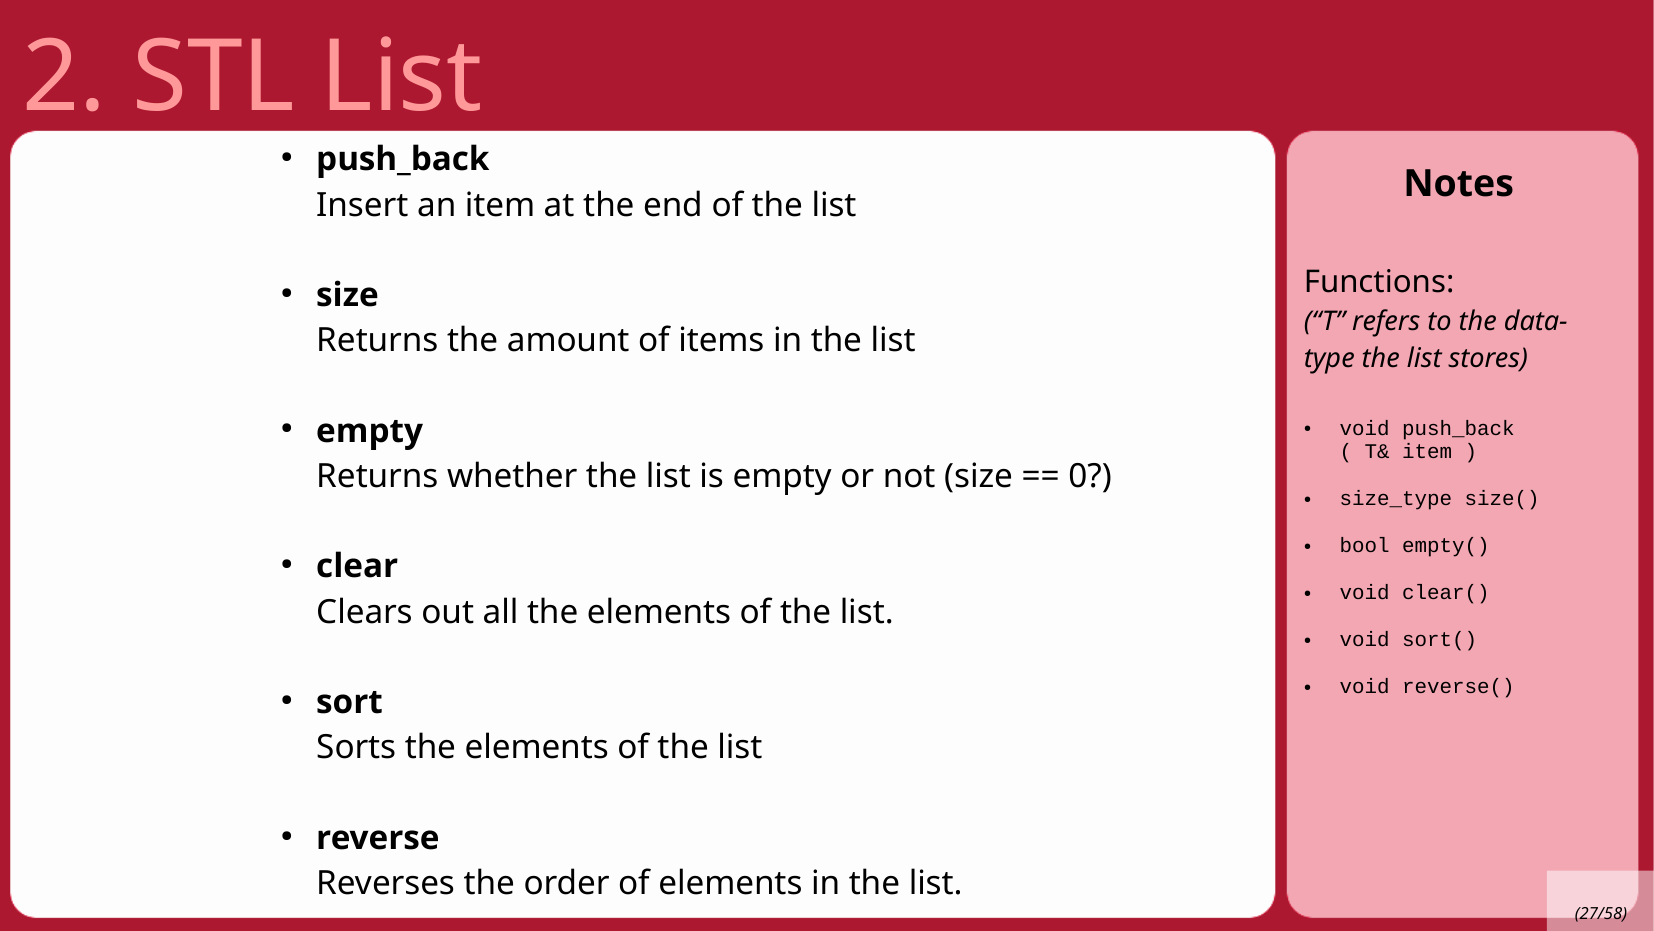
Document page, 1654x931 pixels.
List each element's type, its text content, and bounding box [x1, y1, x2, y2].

title 2. STL List [22, 7, 1511, 136]
picture [0, 0, 1654, 931]
text_box push_back Insert an item at the end of the list size Returns the amount of items in the list empty Returns whether the list is empty or not (size == 0?) clear Clears out all the elements of the list. sort Sorts the elements of the list reverse Reverses the order of elements in the list. [238, 144, 1156, 896]
text_box (<number>/58) [1546, 877, 1654, 931]
text_box Notes Functions: (“T” refers to the data-type the list stores) void push_back ( T& item ) size_type size() bool empty() void clear() void sort() void reverse() [1289, 149, 1629, 662]
